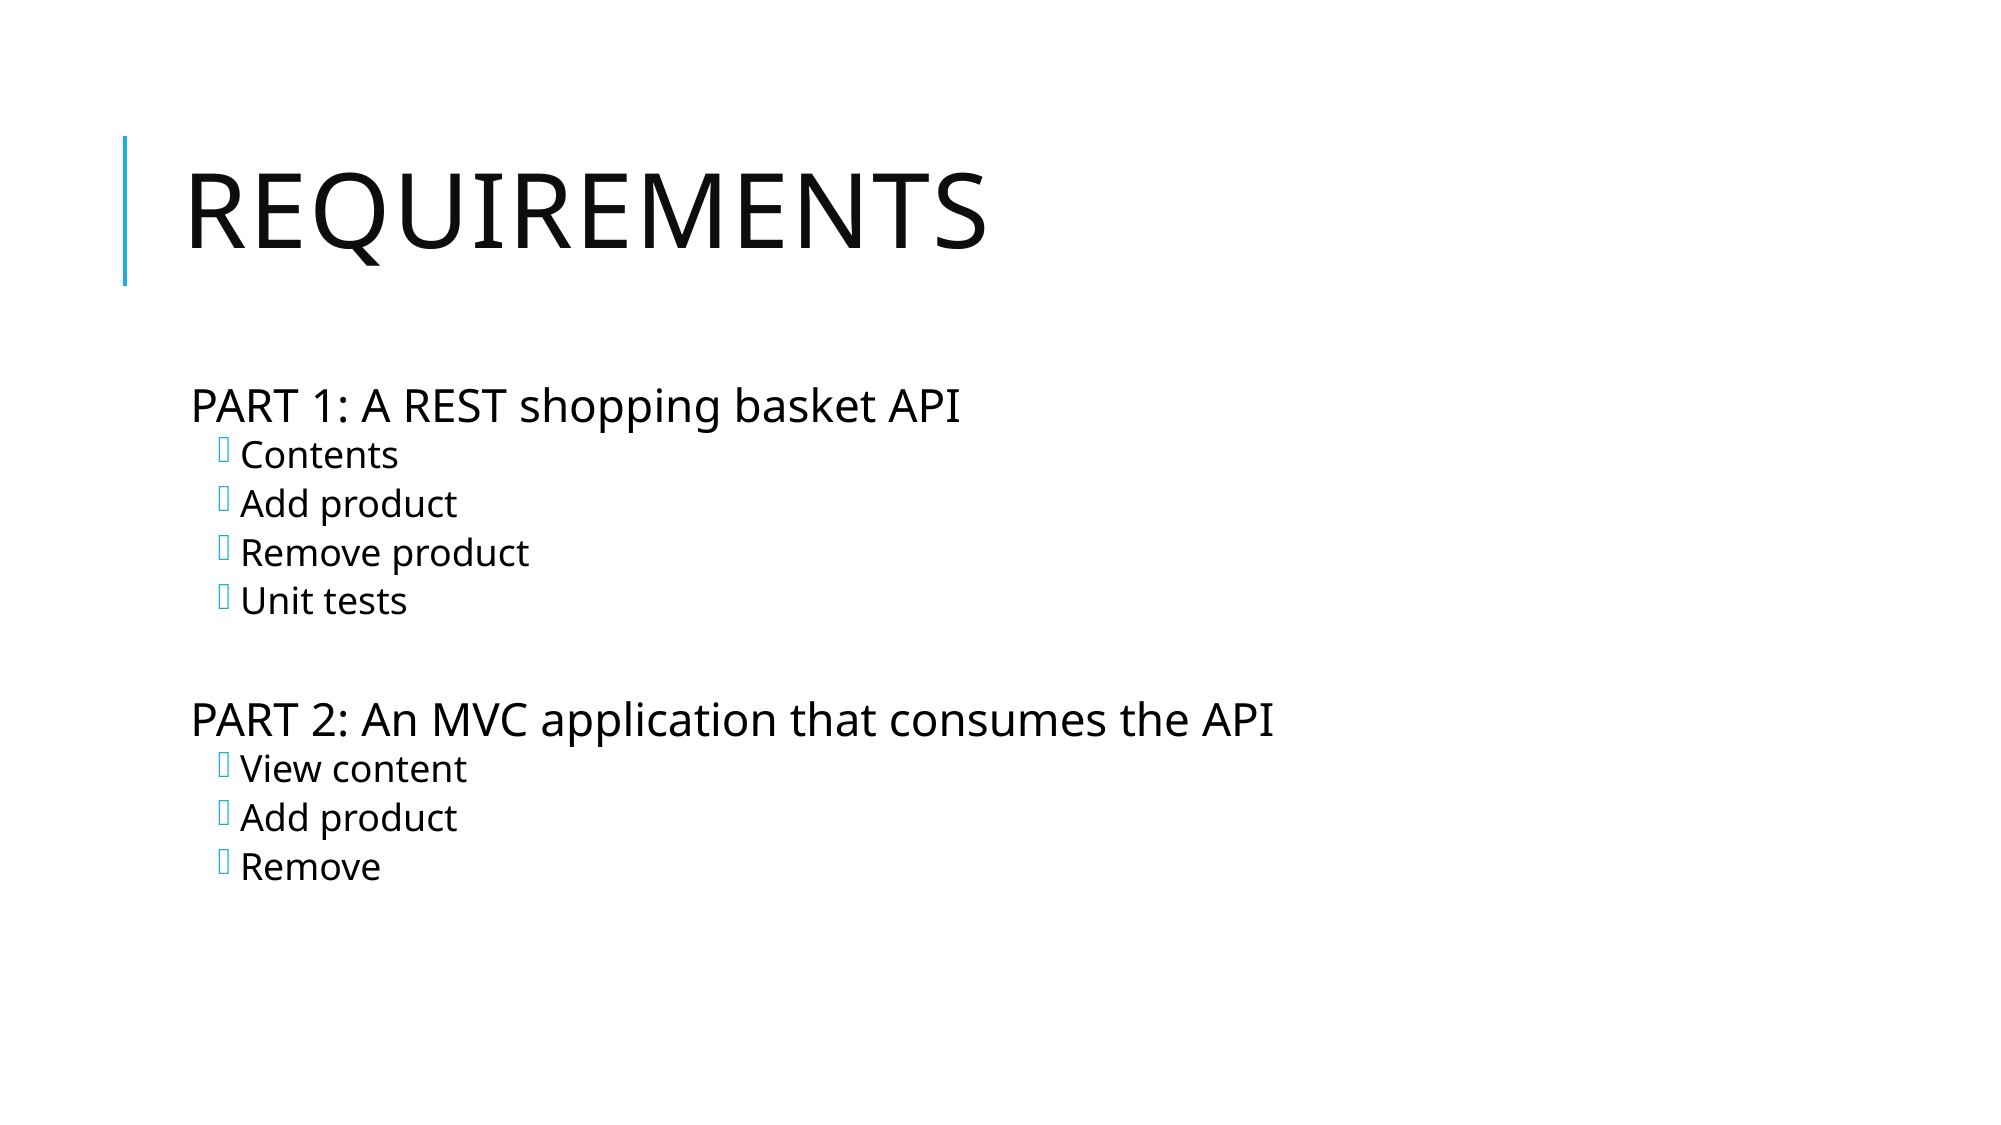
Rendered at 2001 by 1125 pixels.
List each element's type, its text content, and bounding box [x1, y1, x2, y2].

title REquirements [168, 96, 1763, 343]
list PART 1: A REST shopping basket API Contents Add product Remove product Unit tests PART 2: An MVC application that consumes the API View content Add product Remove [168, 375, 1763, 1036]
